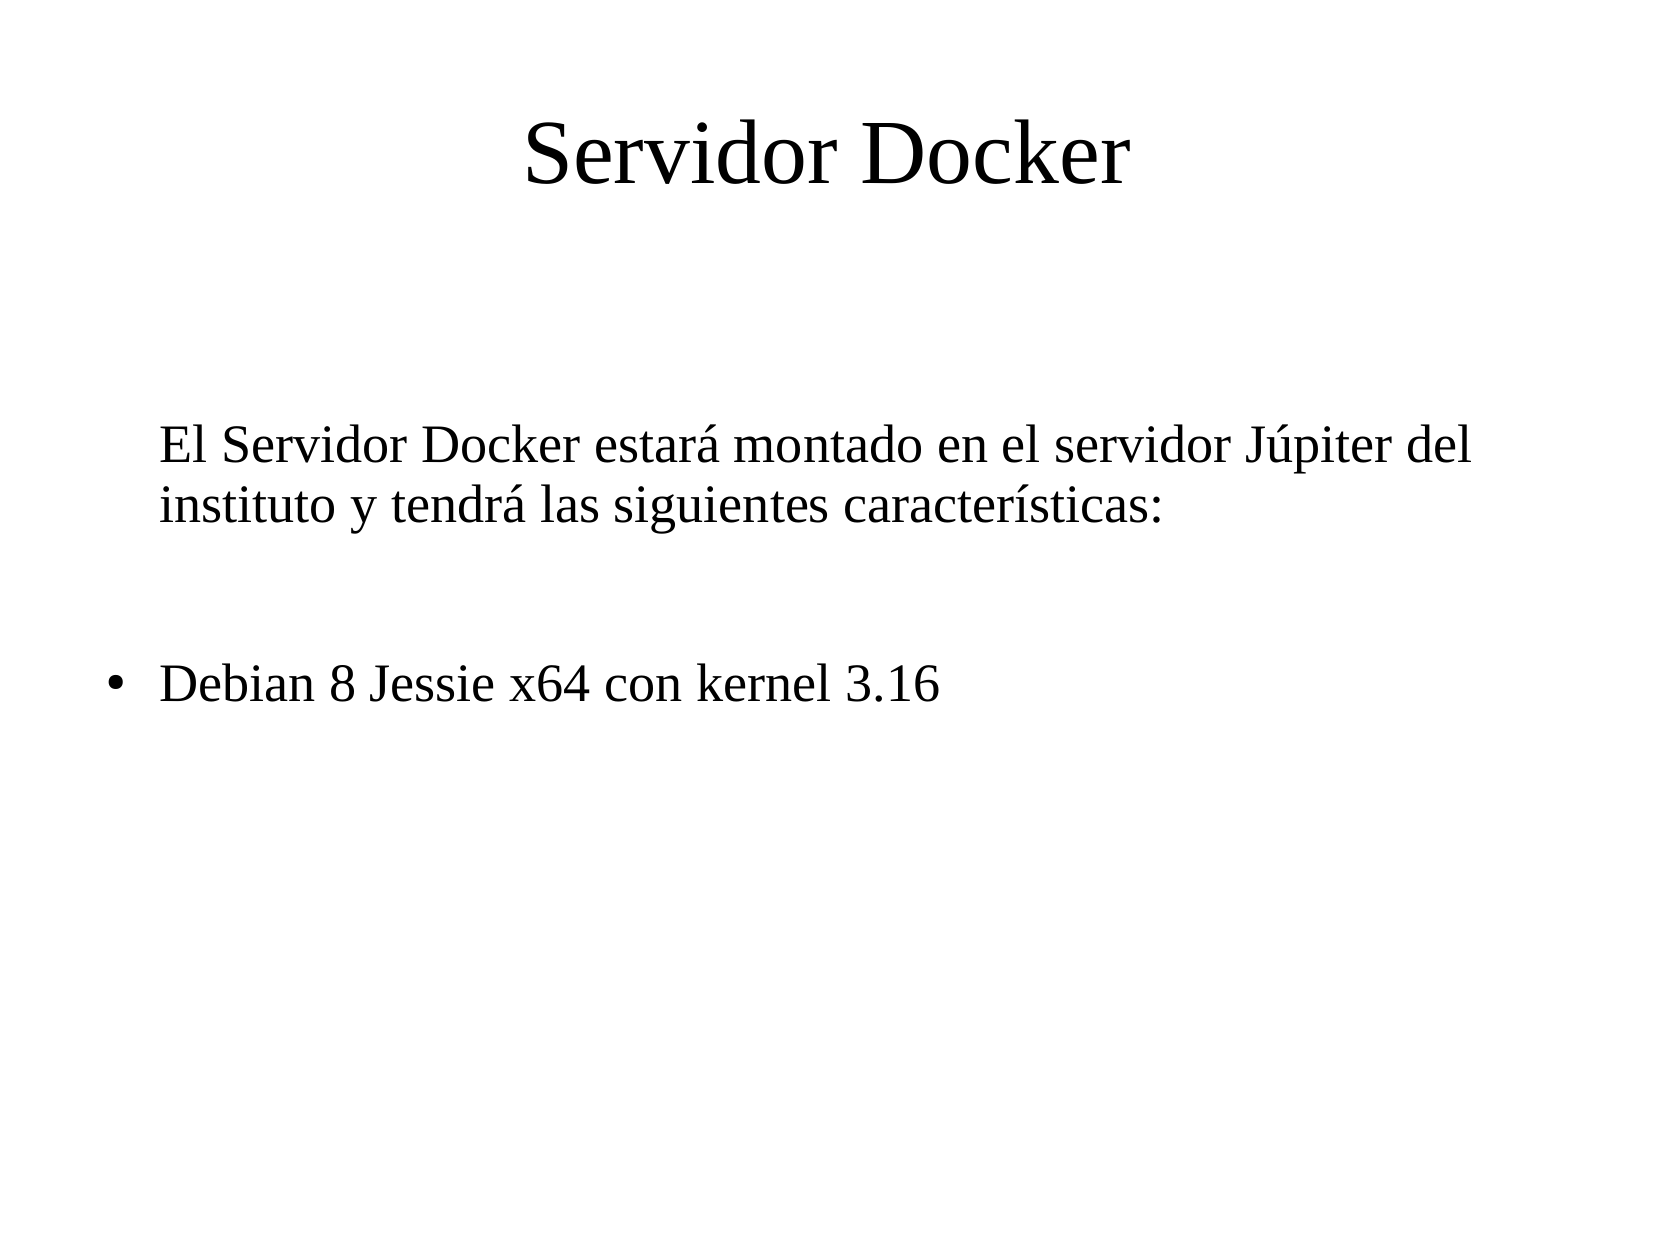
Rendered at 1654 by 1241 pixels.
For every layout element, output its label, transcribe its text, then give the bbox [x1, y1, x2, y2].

list El Servidor Docker estará montado en el servidor Júpiter del instituto y tendrá las siguientes características: Debian 8 Jessie x64 con kernel 3.16 [88, 324, 1577, 848]
title Servidor Docker [82, 49, 1571, 257]
